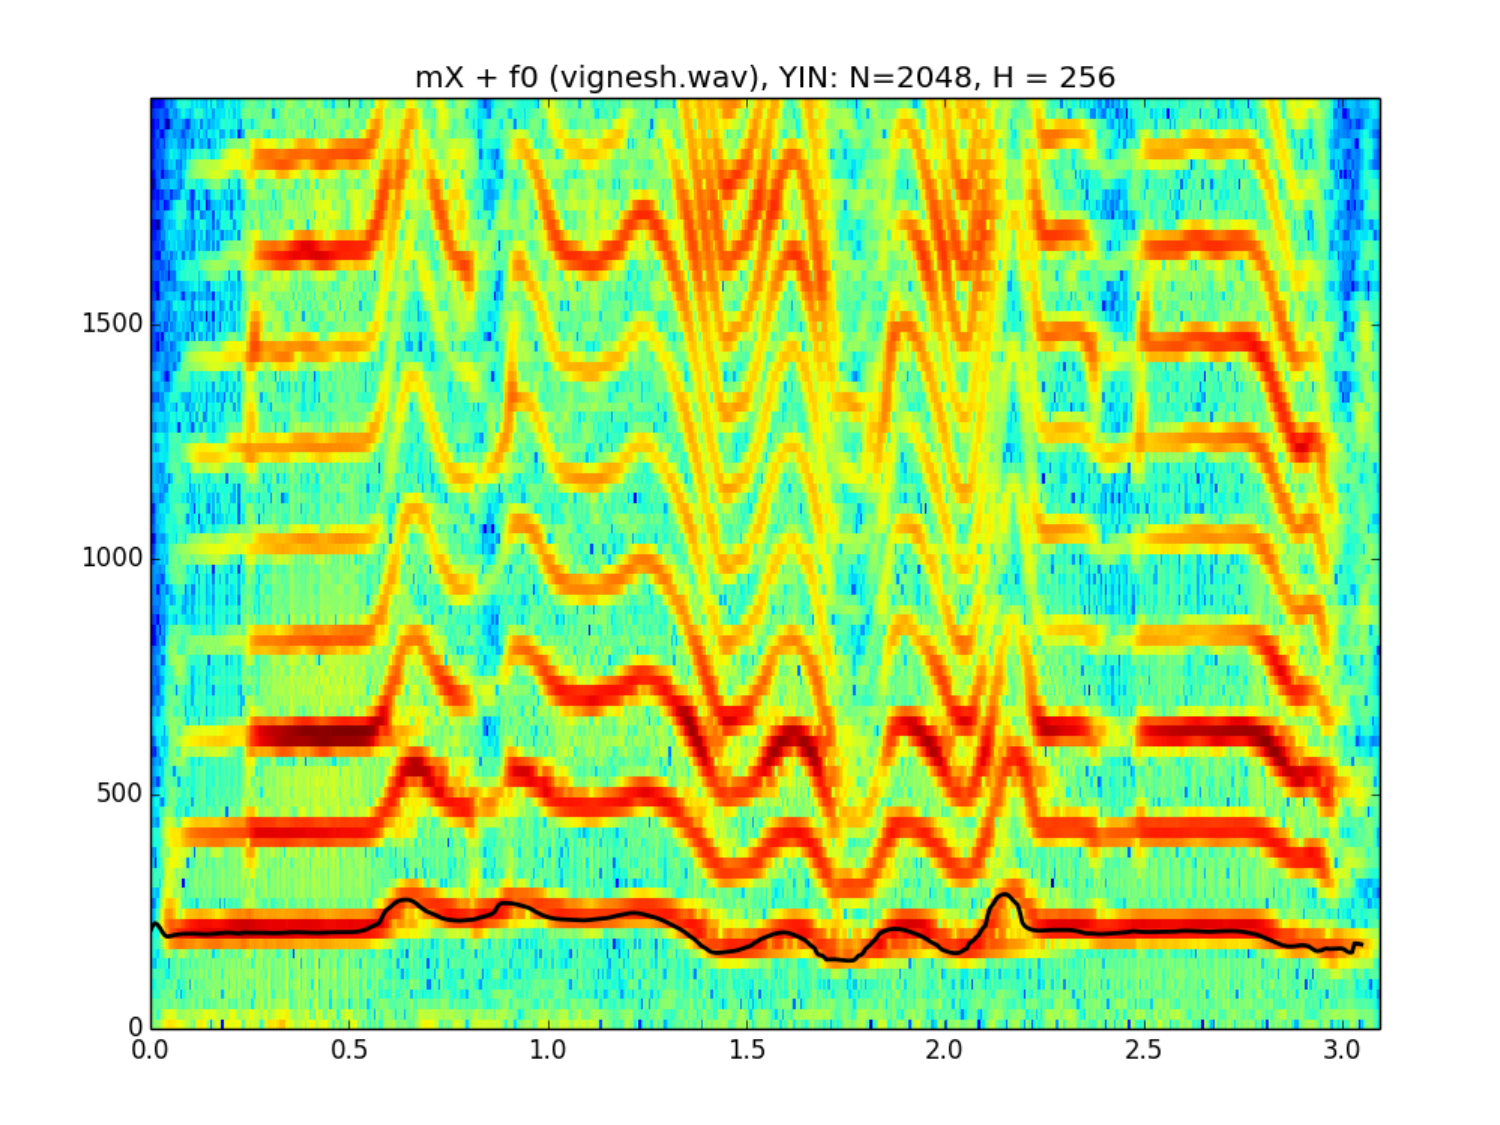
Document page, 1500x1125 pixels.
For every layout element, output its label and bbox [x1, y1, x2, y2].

picture [56, 38, 1407, 1089]
